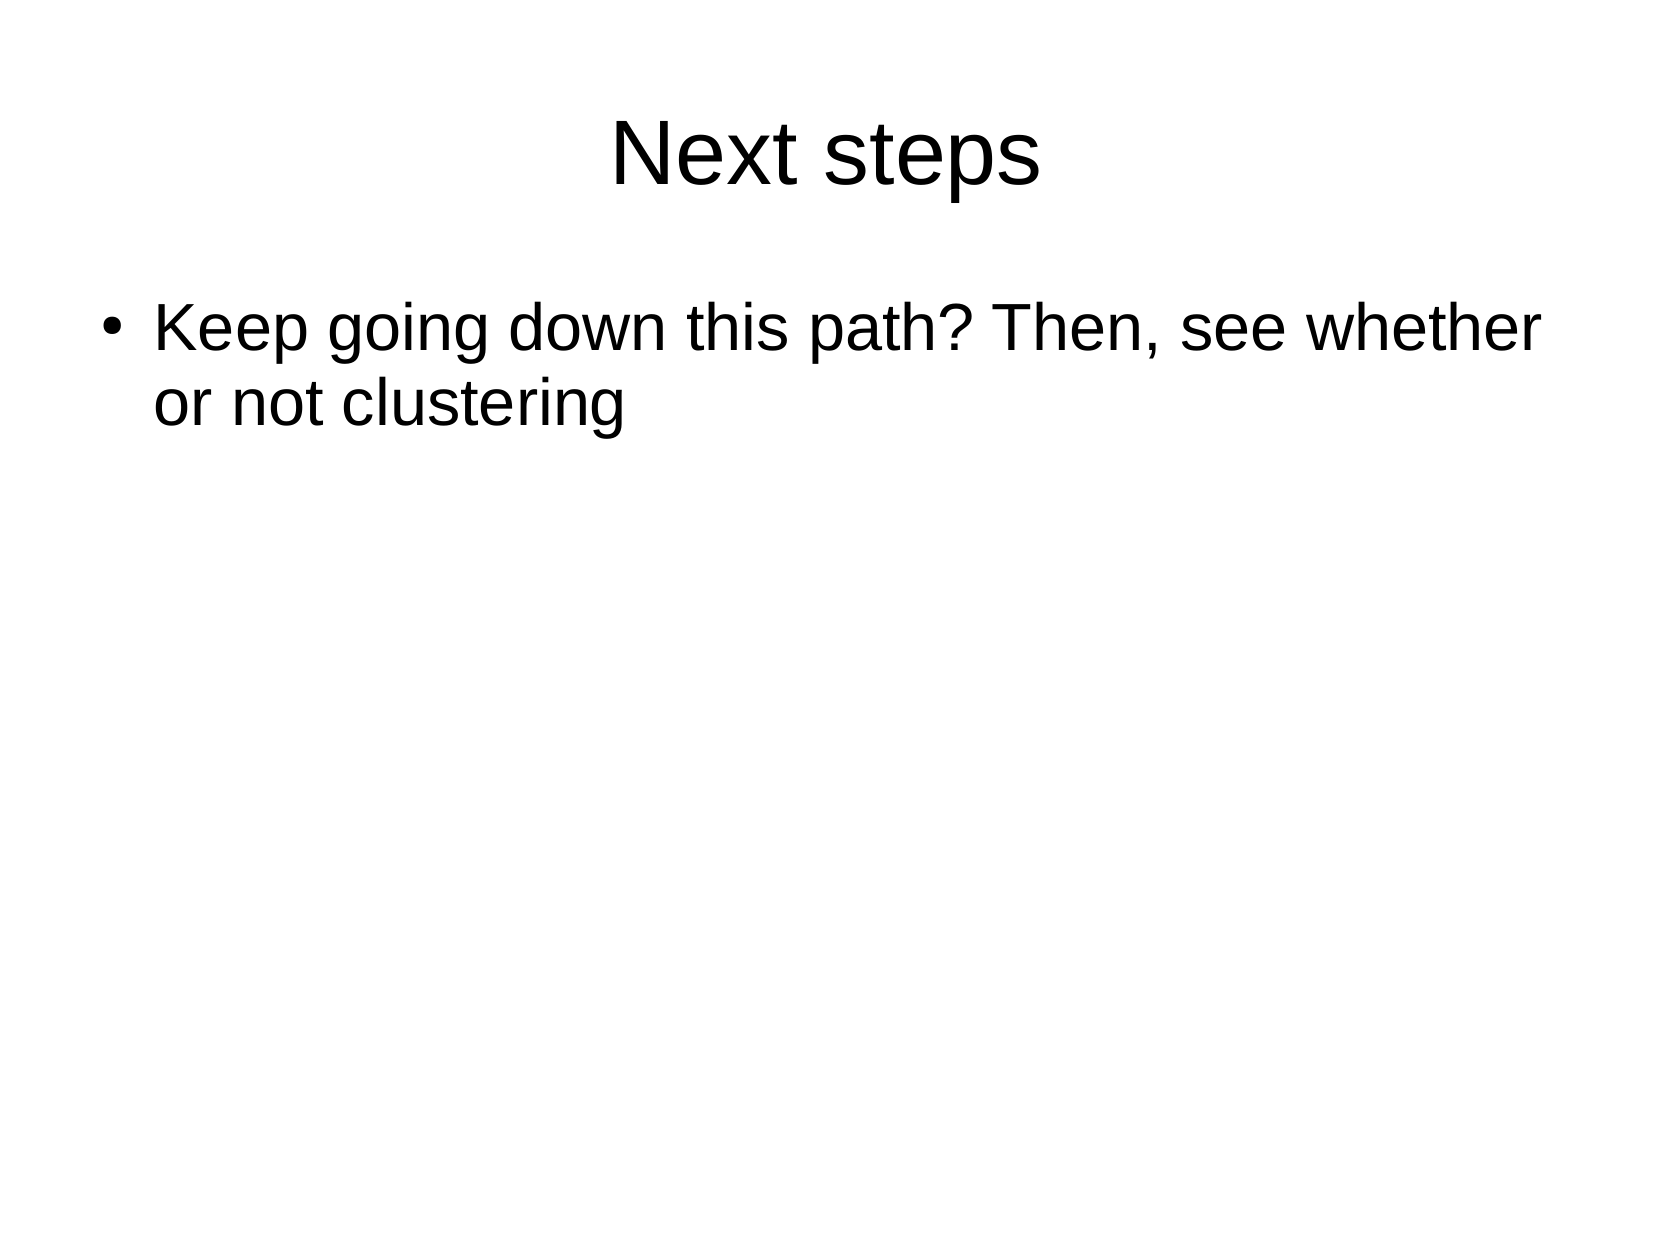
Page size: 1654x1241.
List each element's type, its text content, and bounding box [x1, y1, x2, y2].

title Next steps [82, 49, 1571, 257]
list Keep going down this path? Then, see whether or not clustering [82, 290, 1571, 1010]
